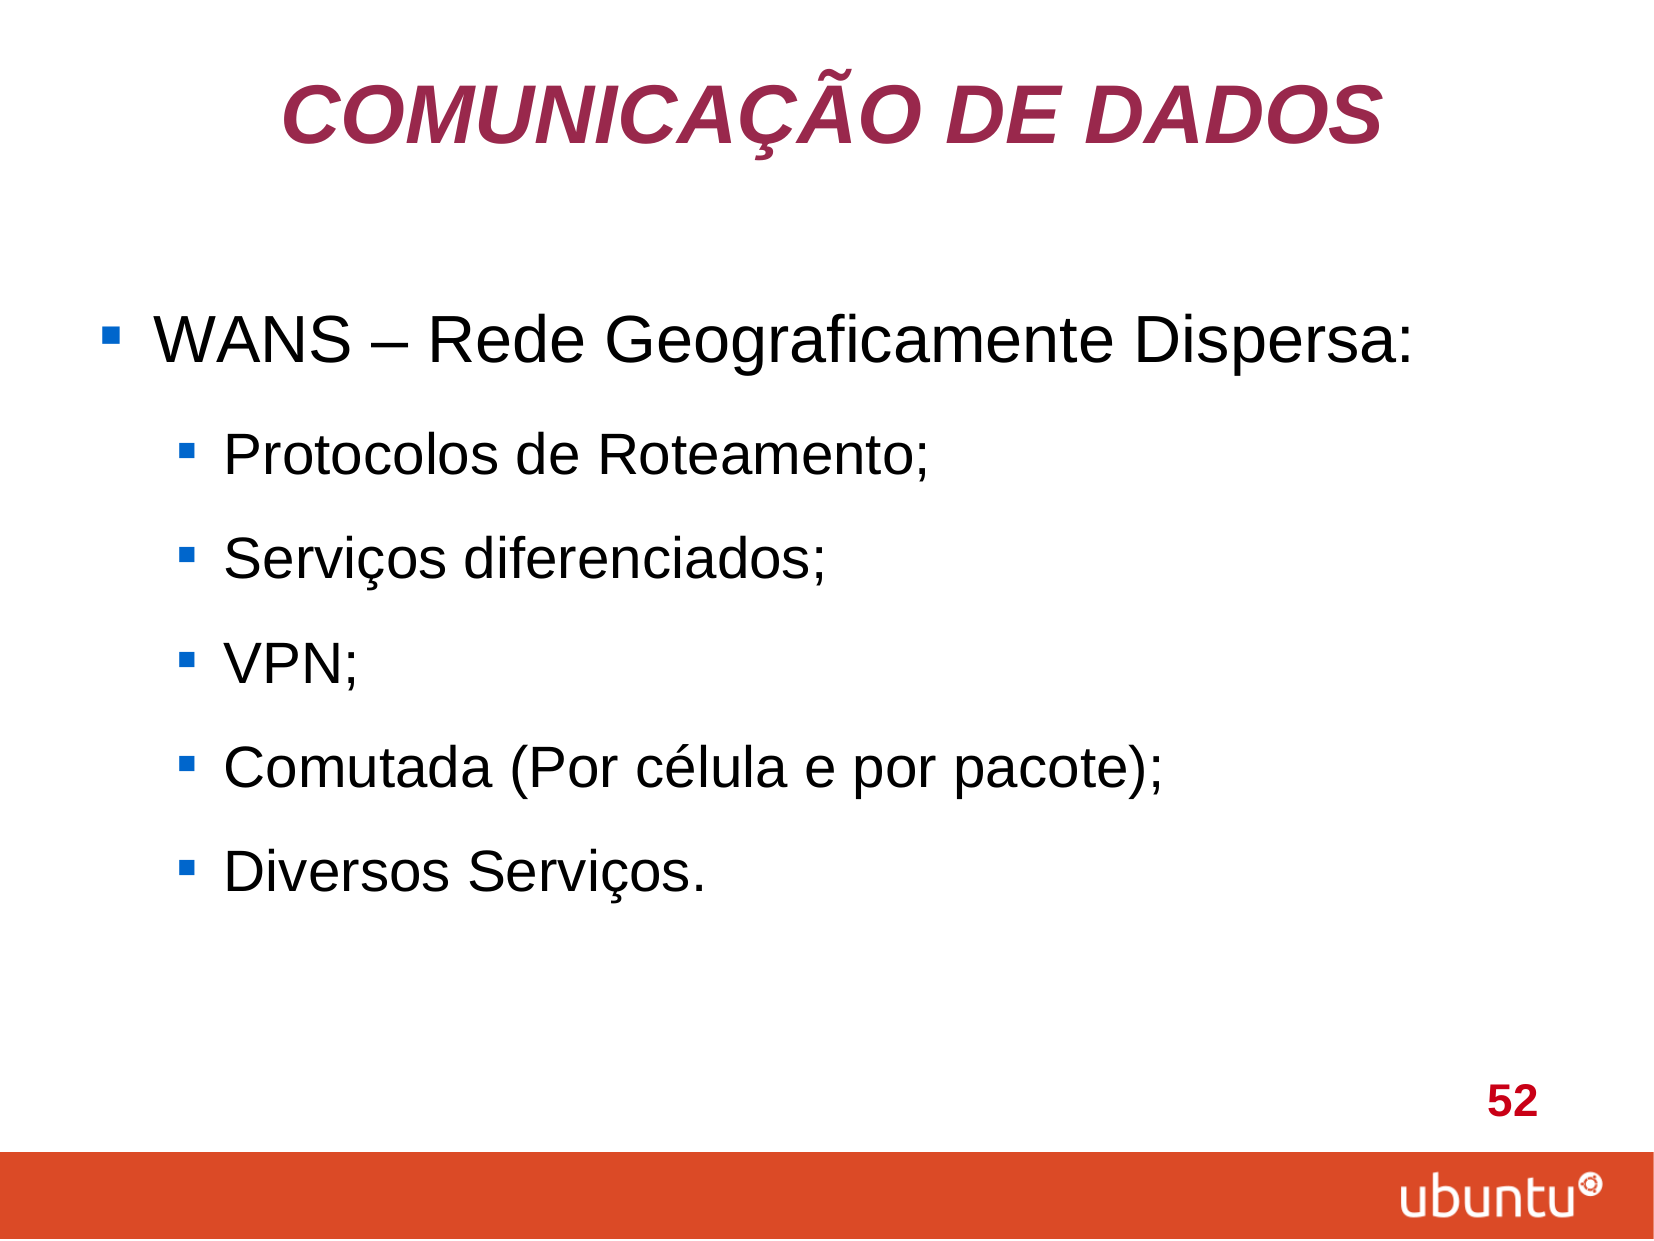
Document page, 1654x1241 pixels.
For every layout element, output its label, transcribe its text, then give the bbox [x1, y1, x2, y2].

picture [0, 1152, 1654, 1239]
title COMUNICAÇÃO DE DADOS [11, 7, 1654, 200]
list WANS – Rede Geograficamente Dispersa: Protocolos de Roteamento; Serviços diferenciados; VPN; Comutada (Por célula e por pacote); Diversos Serviços. [82, 290, 1571, 1094]
text_box <number> [1473, 1063, 1654, 1134]
